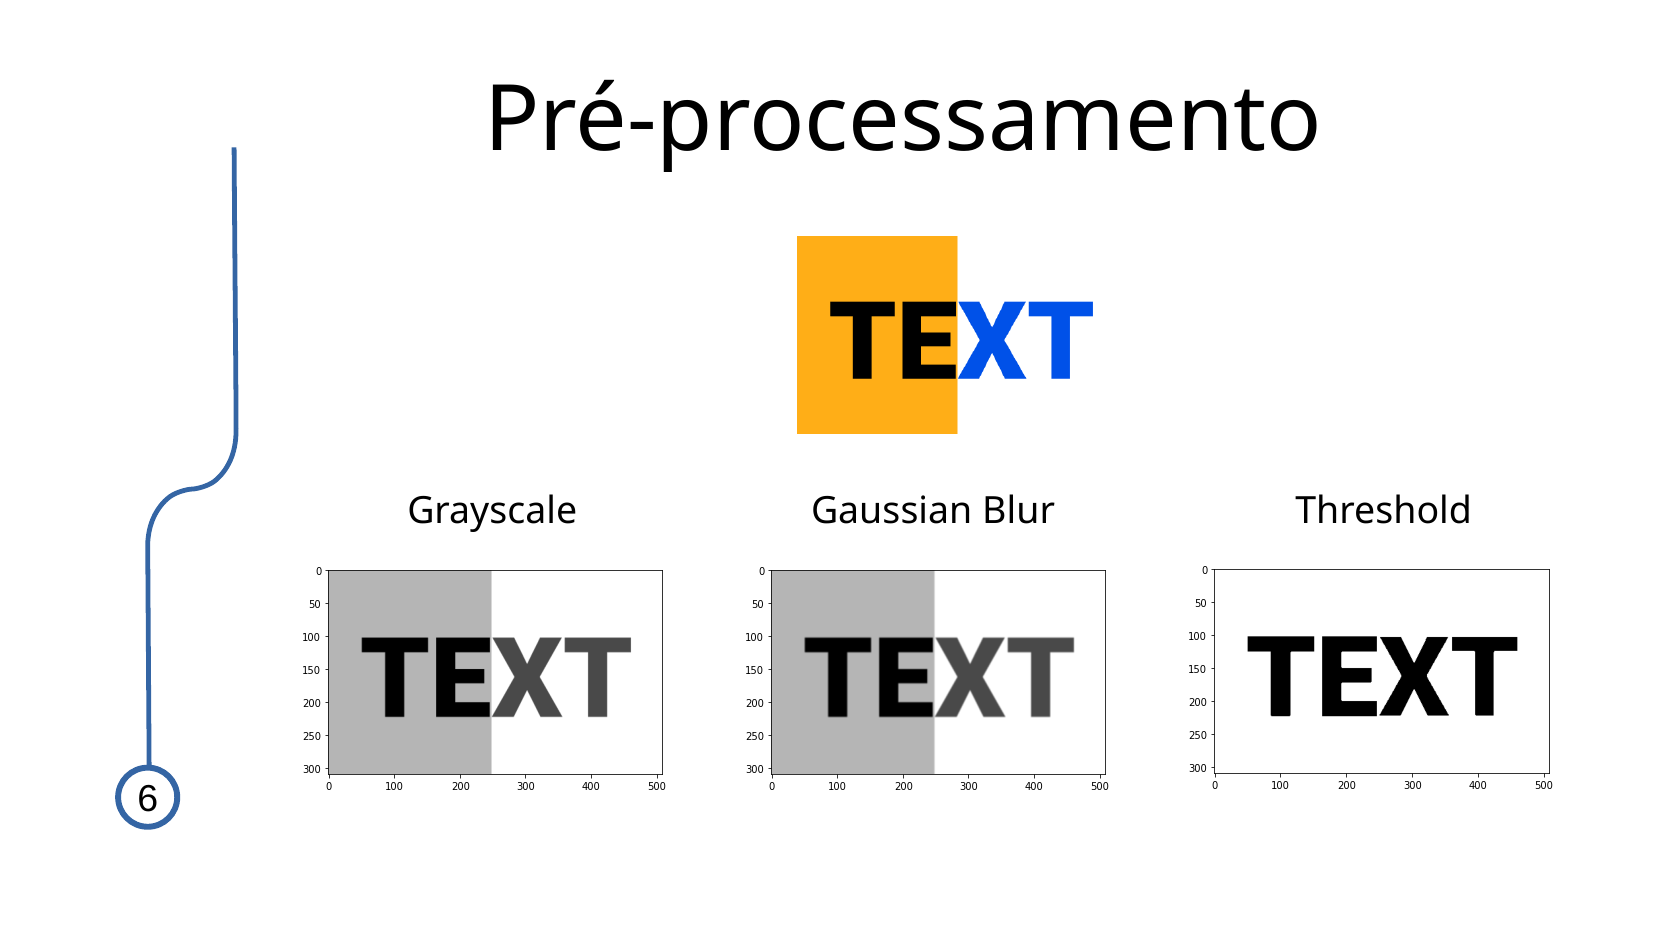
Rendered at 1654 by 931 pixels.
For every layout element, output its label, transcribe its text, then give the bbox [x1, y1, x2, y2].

picture [738, 560, 1115, 798]
picture [797, 236, 1123, 434]
text_box Threshold [1280, 475, 1477, 562]
text_box Gaussian Blur [796, 475, 1063, 562]
text_box 6 [118, 767, 178, 827]
picture [295, 560, 672, 798]
title Pré-processamento [236, 28, 1571, 201]
text_box Grayscale [392, 475, 591, 562]
picture [1181, 559, 1559, 798]
